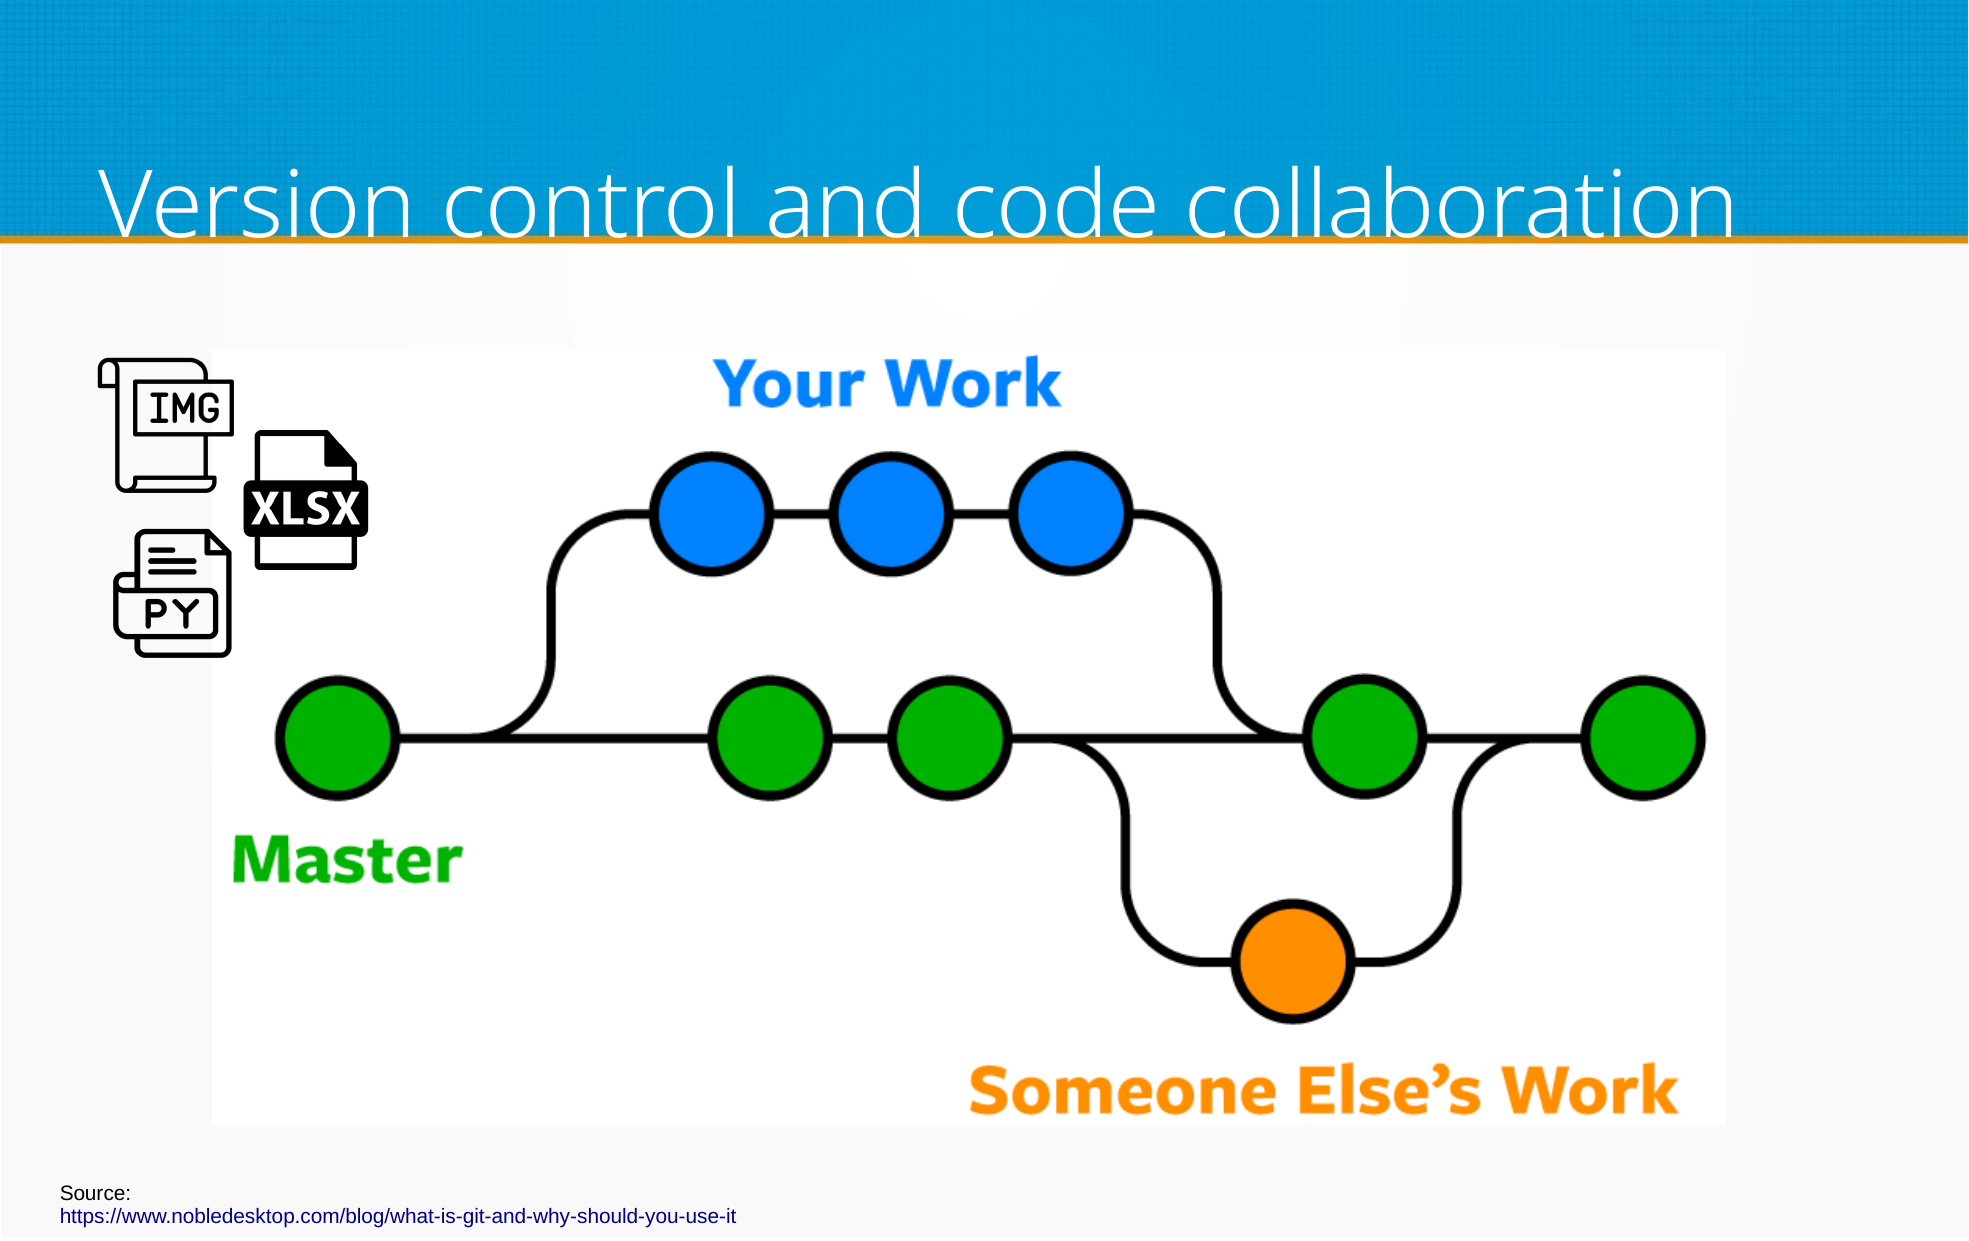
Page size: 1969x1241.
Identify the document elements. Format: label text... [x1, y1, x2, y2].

picture [0, 233, 1969, 1241]
title Version control and code collaboration [98, 49, 1870, 257]
text_box Source: https://www.nobledesktop.com/blog/what-is-git-and-why-should-you-use-it [45, 1173, 752, 1236]
